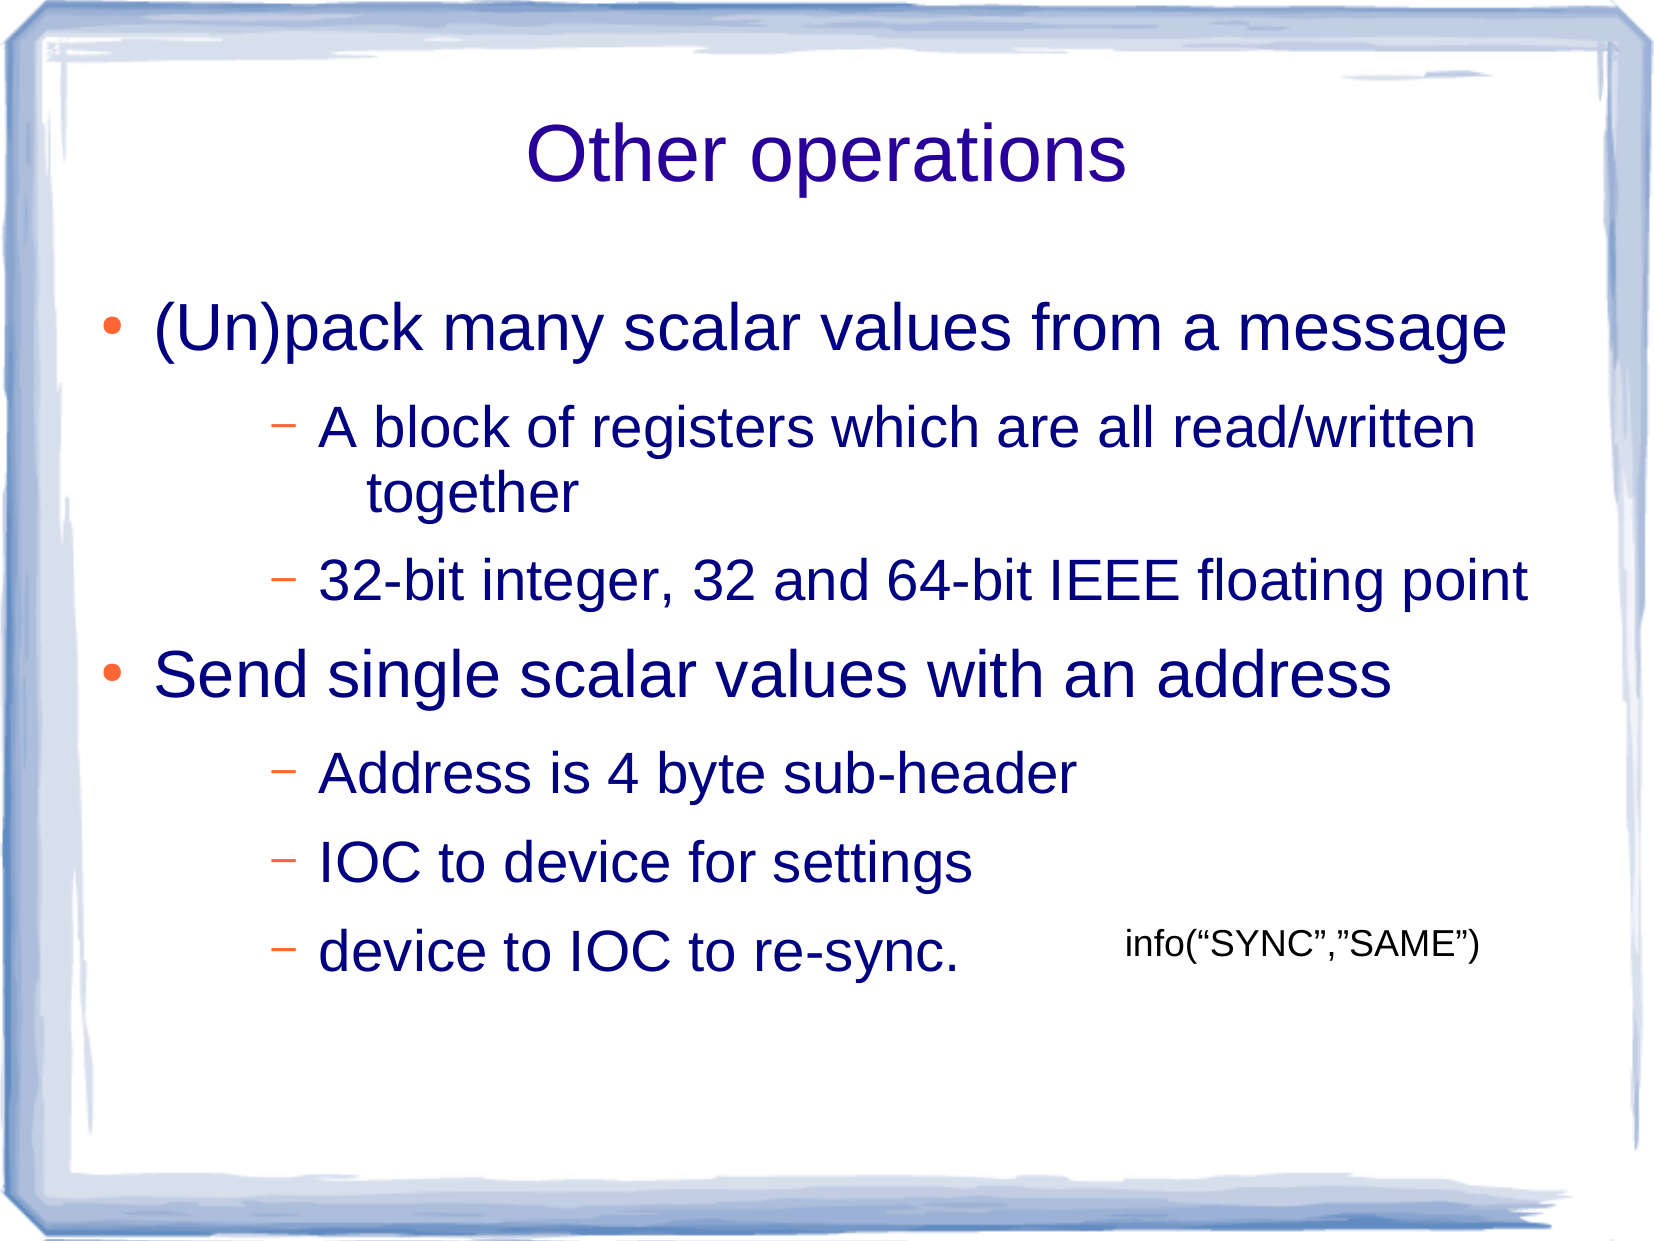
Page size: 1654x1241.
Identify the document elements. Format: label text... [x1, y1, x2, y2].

picture [0, 0, 1654, 1241]
text_box info(“SYNC”,”SAME”) [1110, 915, 1495, 972]
list (Un)pack many scalar values from a message A block of registers which are all read/written together 32-bit integer, 32 and 64-bit IEEE floating point Send single scalar values with an address Address is 4 byte sub-header IOC to device for settings device to IOC to re-sync. [82, 290, 1538, 995]
title Other operations [82, 49, 1571, 257]
